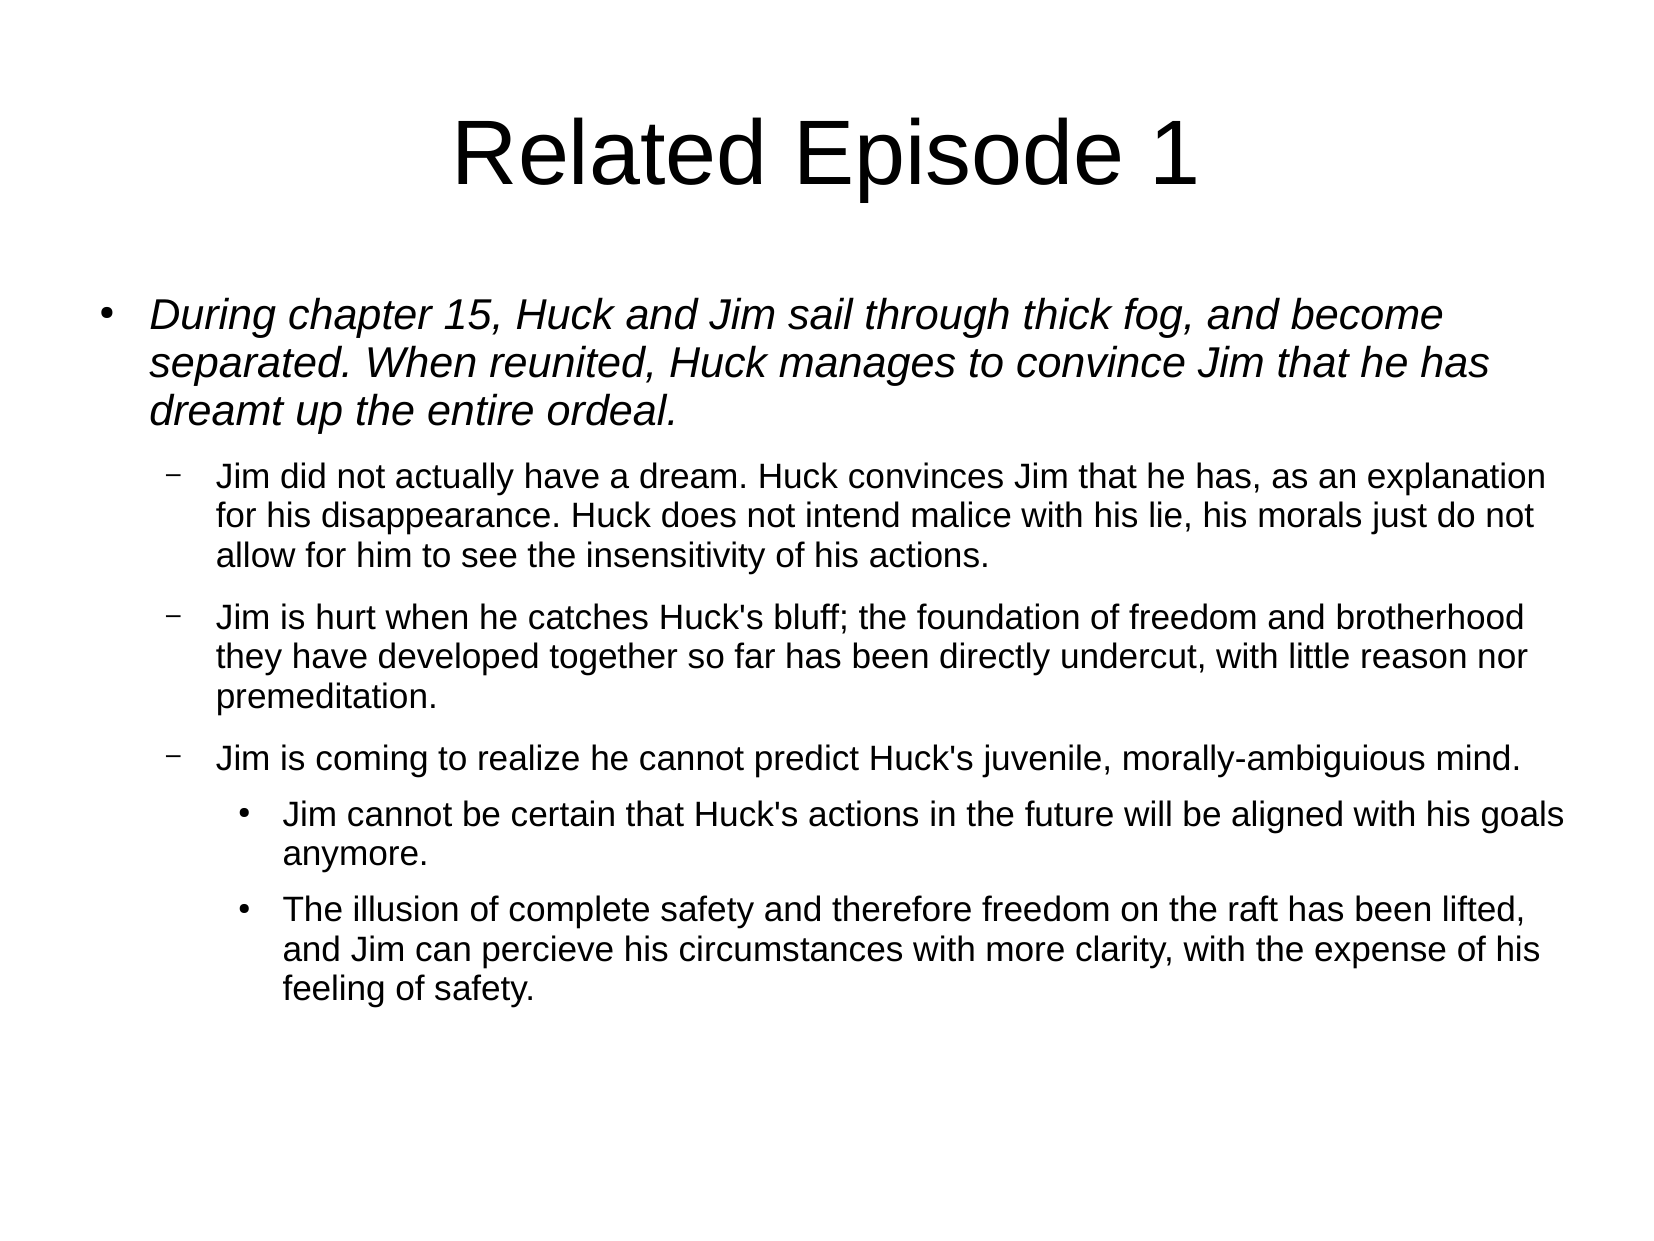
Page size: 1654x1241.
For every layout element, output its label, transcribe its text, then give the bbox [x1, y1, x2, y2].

list During chapter 15, Huck and Jim sail through thick fog, and become separated. When reunited, Huck manages to convince Jim that he has dreamt up the entire ordeal. Jim did not actually have a dream. Huck convinces Jim that he has, as an explanation for his disappearance. Huck does not intend malice with his lie, his morals just do not allow for him to see the insensitivity of his actions. Jim is hurt when he catches Huck's bluff; the foundation of freedom and brotherhood they have developed together so far has been directly undercut, with little reason nor premeditation. Jim is coming to realize he cannot predict Huck's juvenile, morally-ambiguious mind. Jim cannot be certain that Huck's actions in the future will be aligned with his goals anymore. The illusion of complete safety and therefore freedom on the raft has been lifted, and Jim can percieve his circumstances with more clarity, with the expense of his feeling of safety. [82, 290, 1571, 1010]
title Related Episode 1 [82, 49, 1571, 257]
